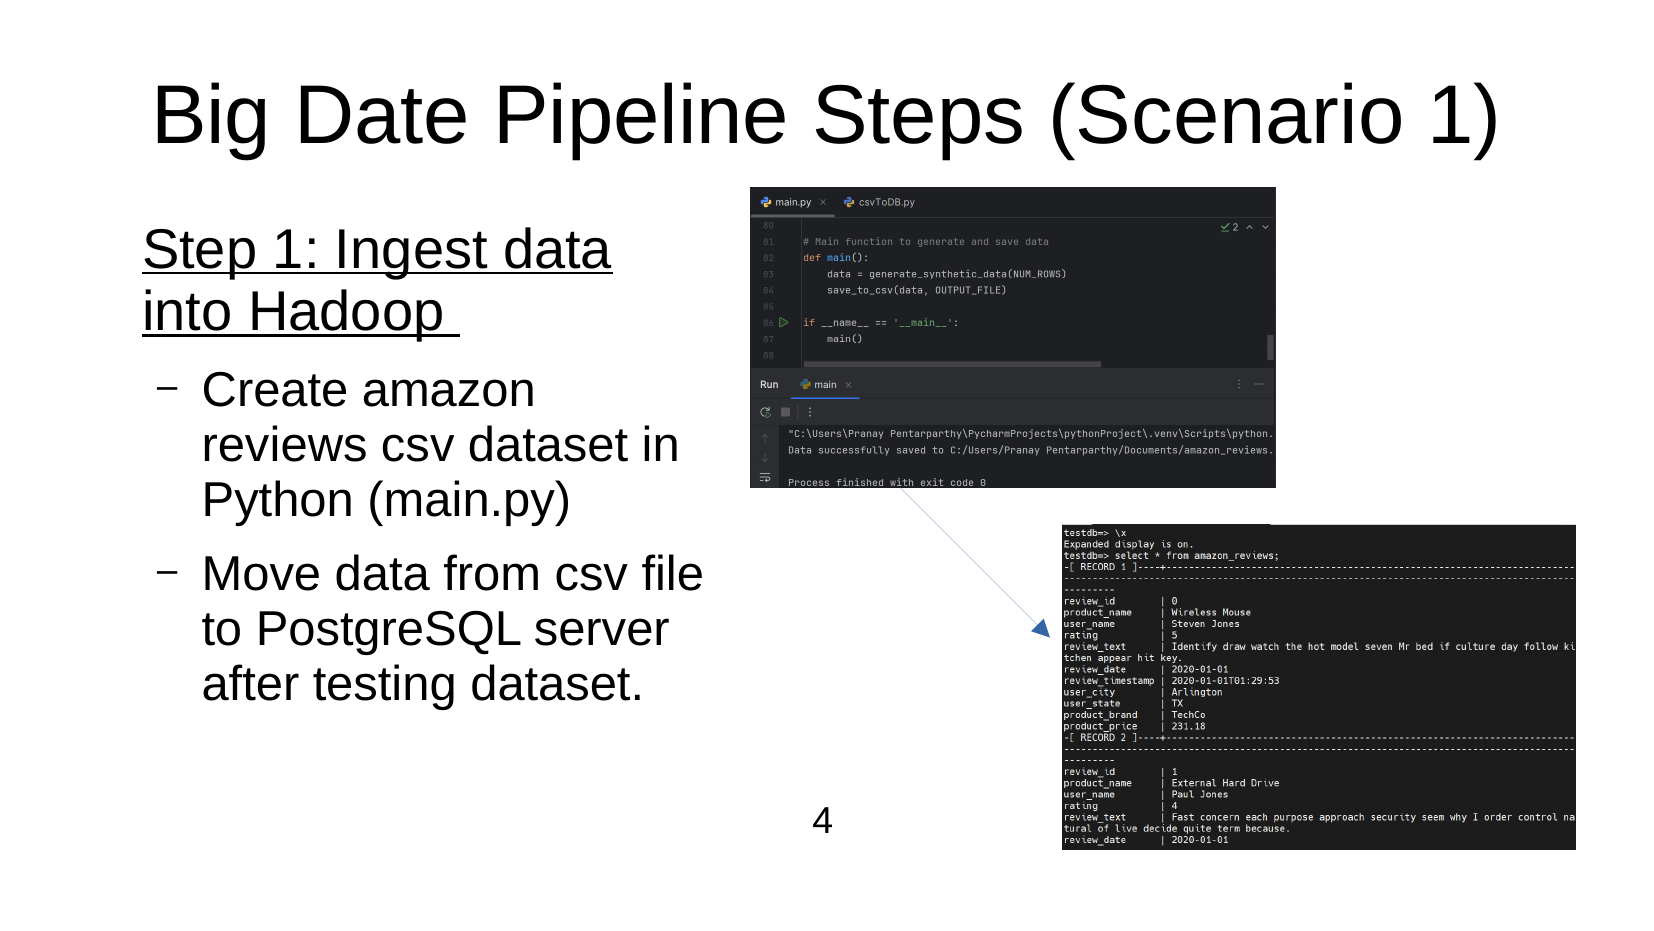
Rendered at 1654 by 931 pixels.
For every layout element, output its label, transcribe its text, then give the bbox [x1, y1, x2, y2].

picture [750, 187, 1276, 488]
text_box <number> [797, 792, 1051, 863]
list Step 1: Ingest data into Hadoop Create amazon reviews csv dataset in Python (main.py) Move data from csv file to PostgreSQL server after testing dataset. [82, 217, 713, 758]
picture [1062, 524, 1576, 850]
title Big Date Pipeline Steps (Scenario 1) [82, 37, 1571, 193]
